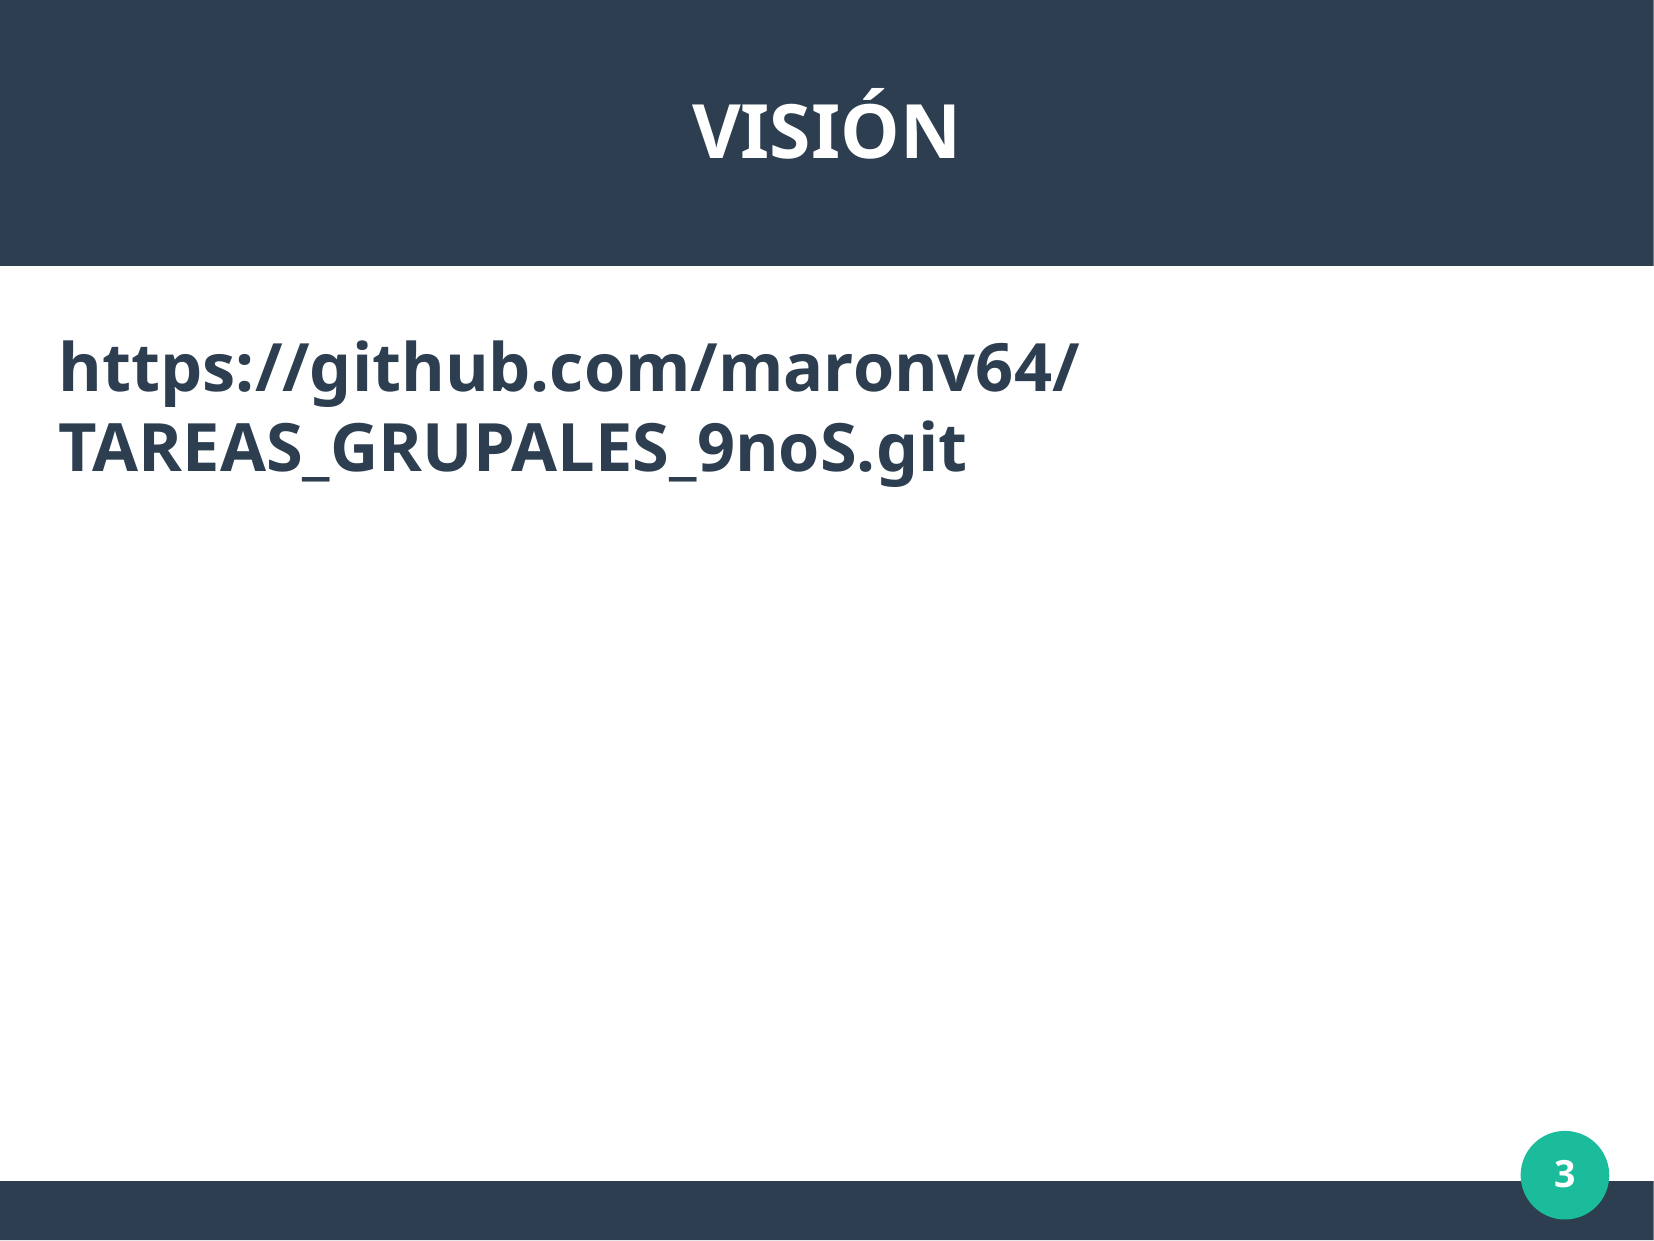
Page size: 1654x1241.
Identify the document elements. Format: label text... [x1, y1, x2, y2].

text_box [1505, 1116, 1625, 1235]
title VISIÓN [59, 49, 1595, 207]
list https://github.com/maronv64/TAREAS_GRUPALES_9noS.git [59, 324, 1595, 1152]
